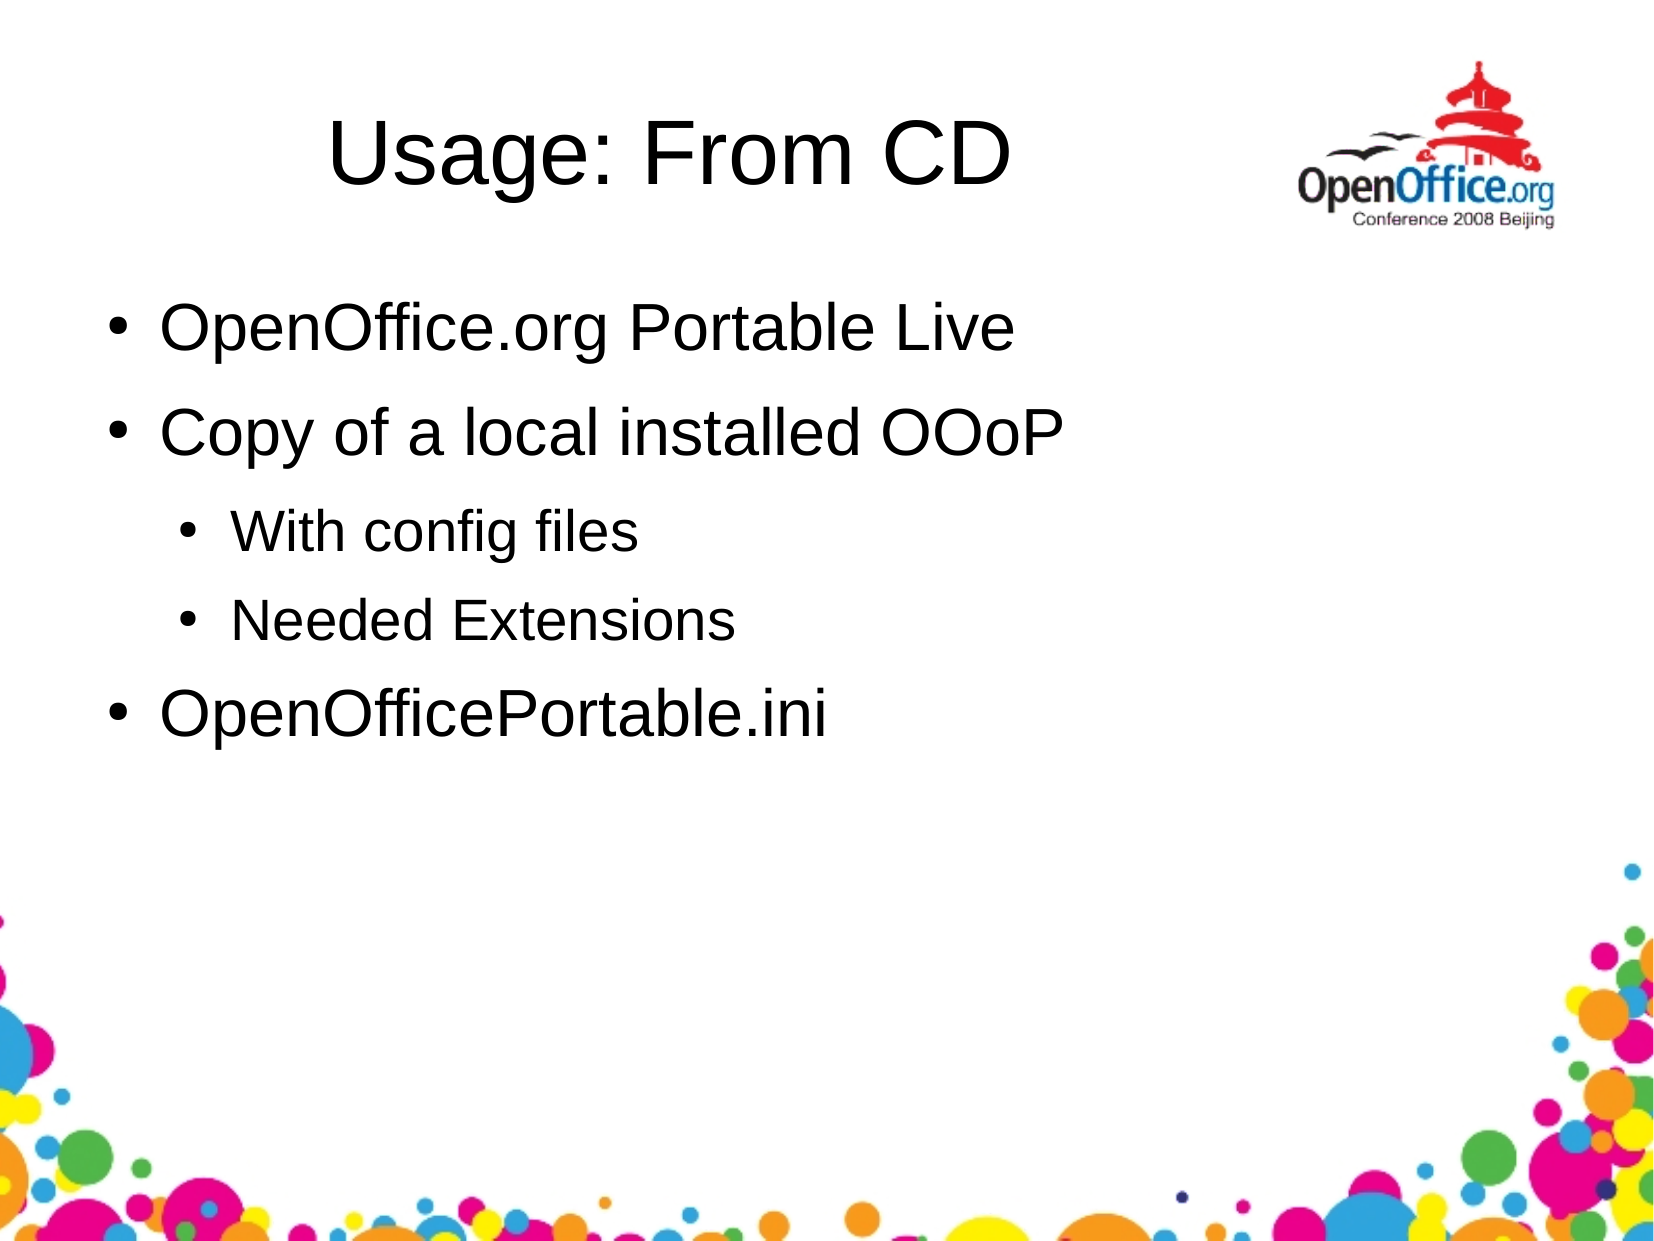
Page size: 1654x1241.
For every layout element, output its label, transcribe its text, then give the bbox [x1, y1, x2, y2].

title Usage: From CD [82, 49, 1258, 257]
picture [0, 810, 1654, 1241]
list OpenOffice.org Portable Live Copy of a local installed OOoP With config files Needed Extensions OpenOfficePortable.ini [88, 290, 1577, 1094]
picture [1285, 51, 1569, 250]
